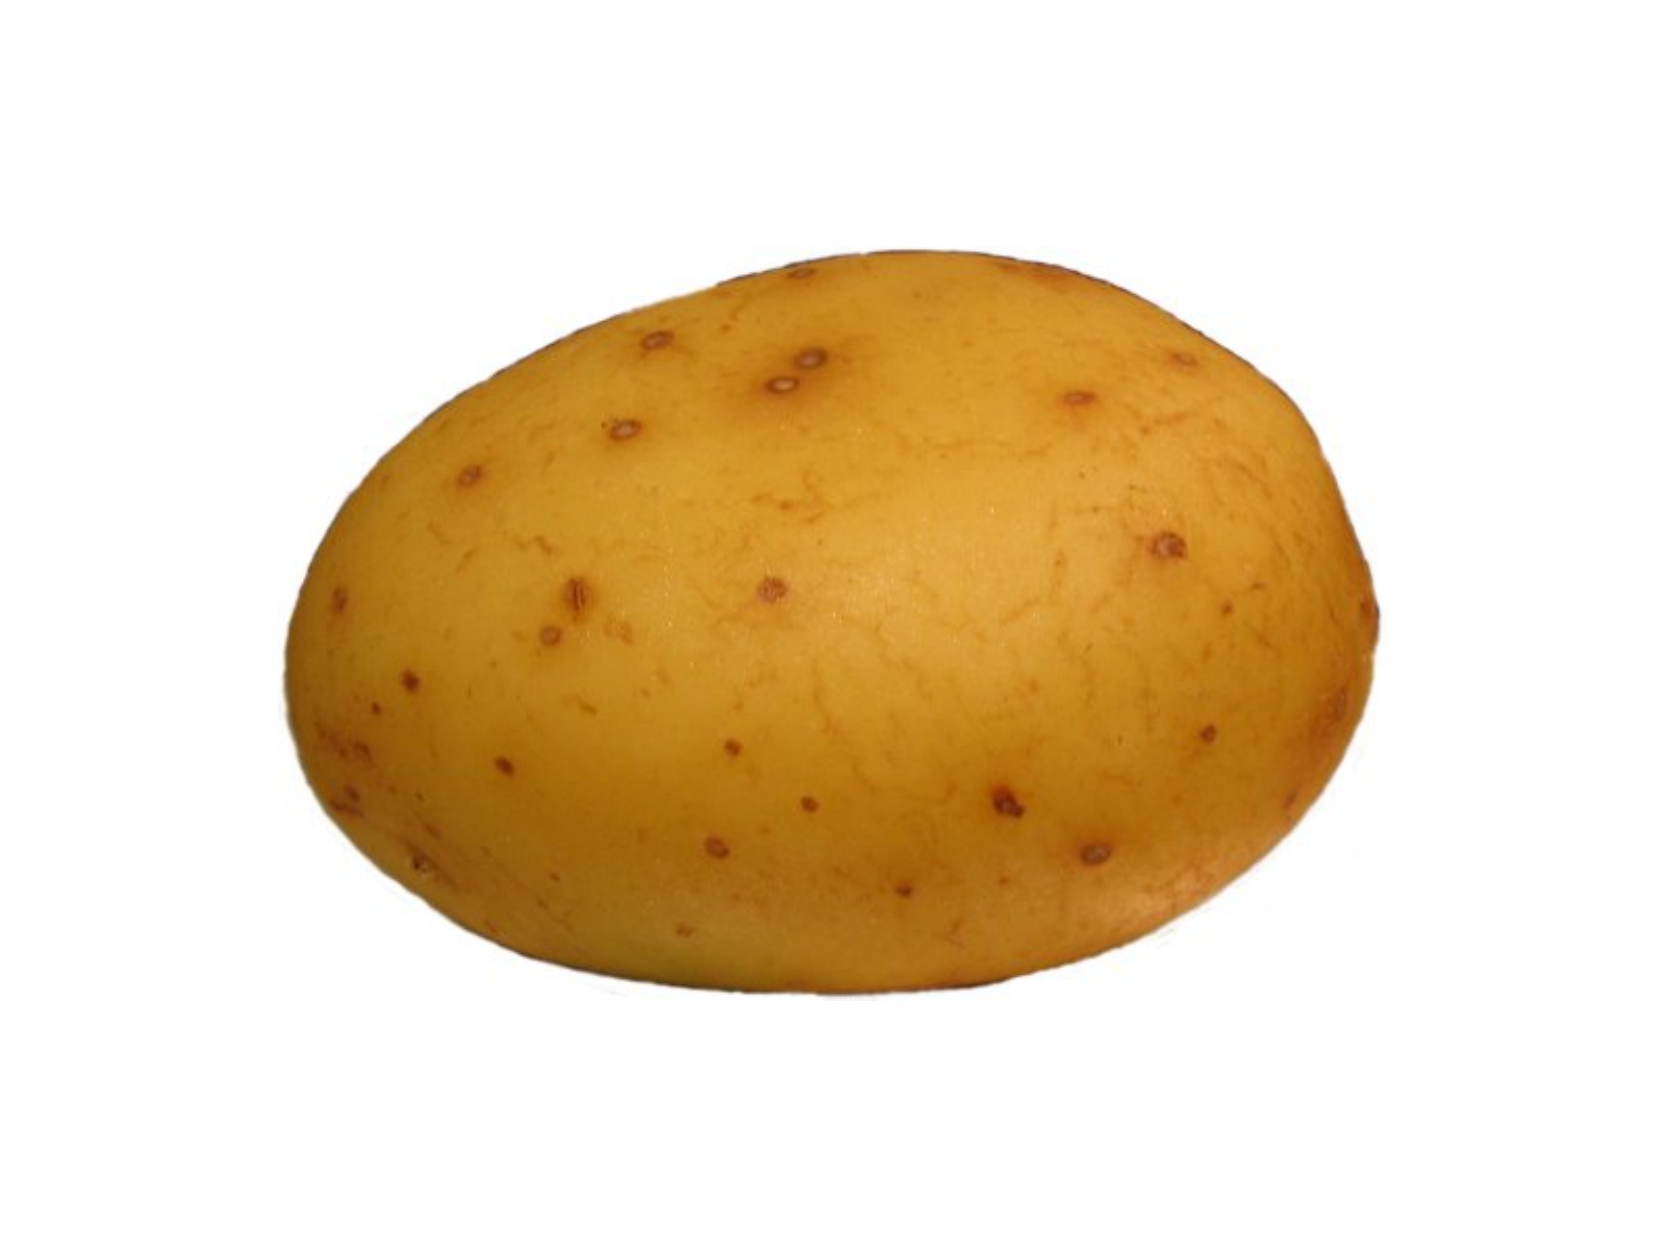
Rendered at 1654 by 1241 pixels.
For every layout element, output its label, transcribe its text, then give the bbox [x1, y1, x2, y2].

text_box Last time [82, 290, 1538, 1010]
picture [277, 246, 1386, 1002]
